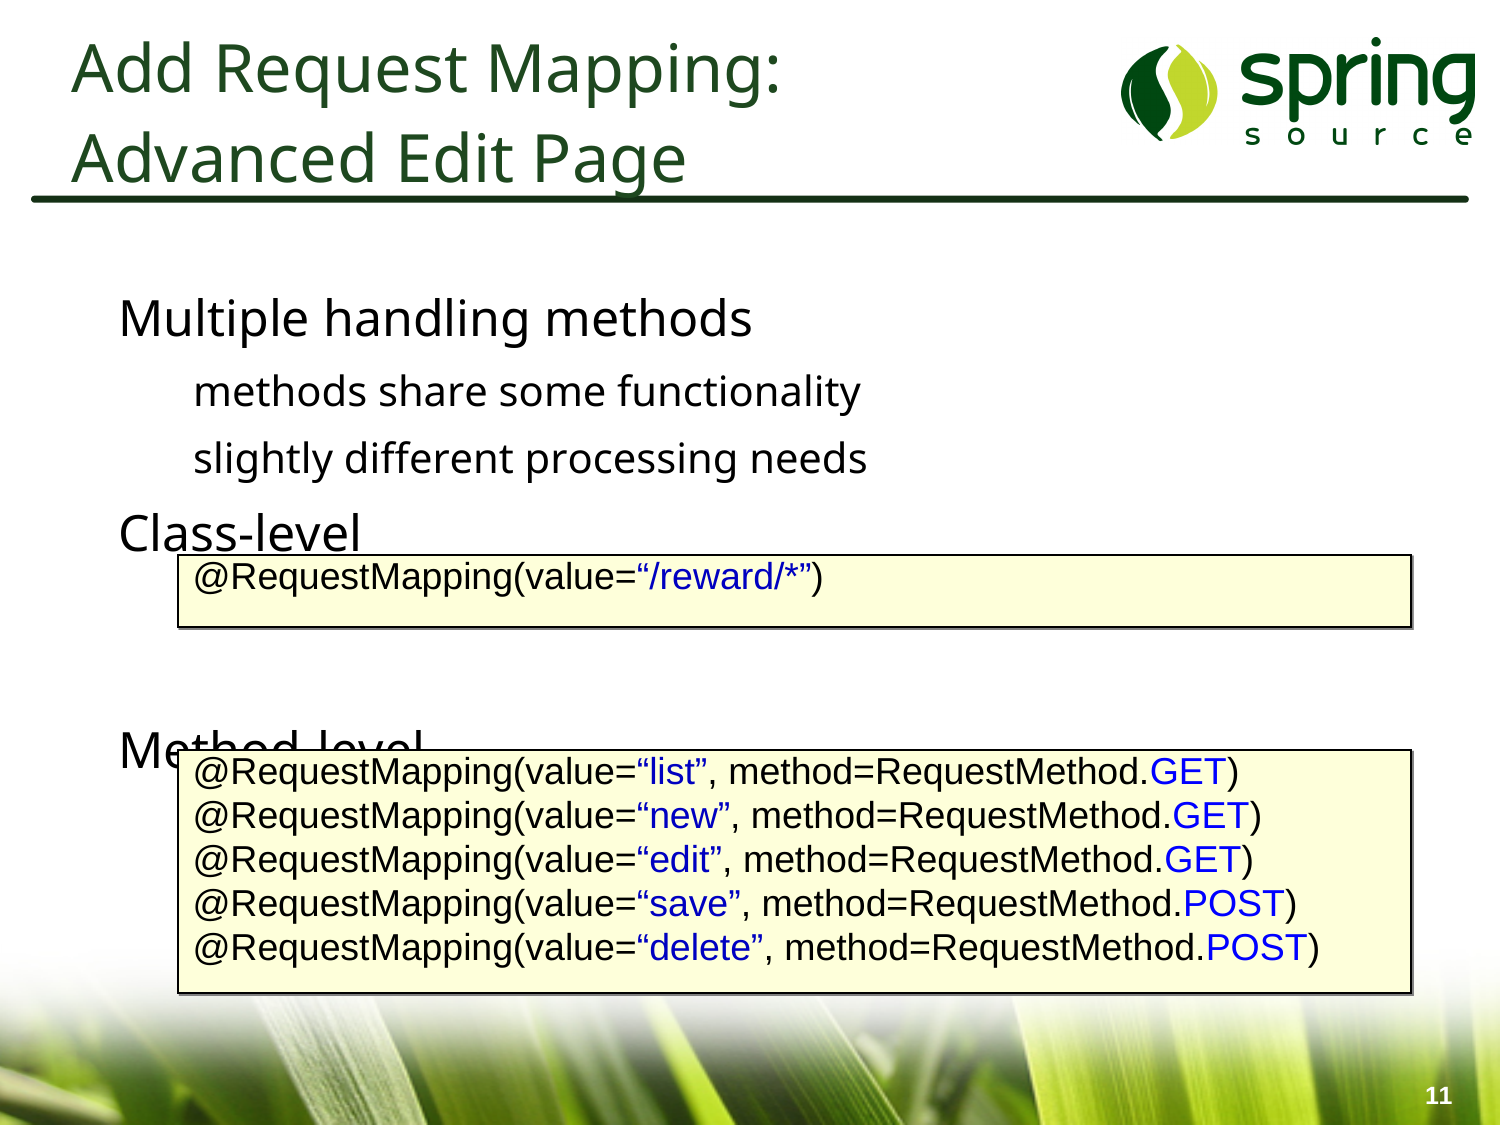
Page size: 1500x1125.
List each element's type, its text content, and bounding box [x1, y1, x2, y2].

text_box @RequestMapping(value=“list”, method=RequestMethod.GET) @RequestMapping(value=“new”, method=RequestMethod.GET) @RequestMapping(value=“edit”, method=RequestMethod.GET) @RequestMapping(value=“save”, method=RequestMethod.POST) @RequestMapping(value=“delete”, method=RequestMethod.POST) [177, 749, 1411, 993]
title Add Request Mapping: Advanced Edit Page [56, 13, 1089, 191]
list Multiple handling methods methods share some functionality slightly different processing needs Class-level Method-level [103, 275, 1394, 938]
picture [0, 944, 1500, 1125]
text_box @RequestMapping(value=“/reward/*”) [177, 554, 1411, 627]
picture [1121, 37, 1475, 145]
